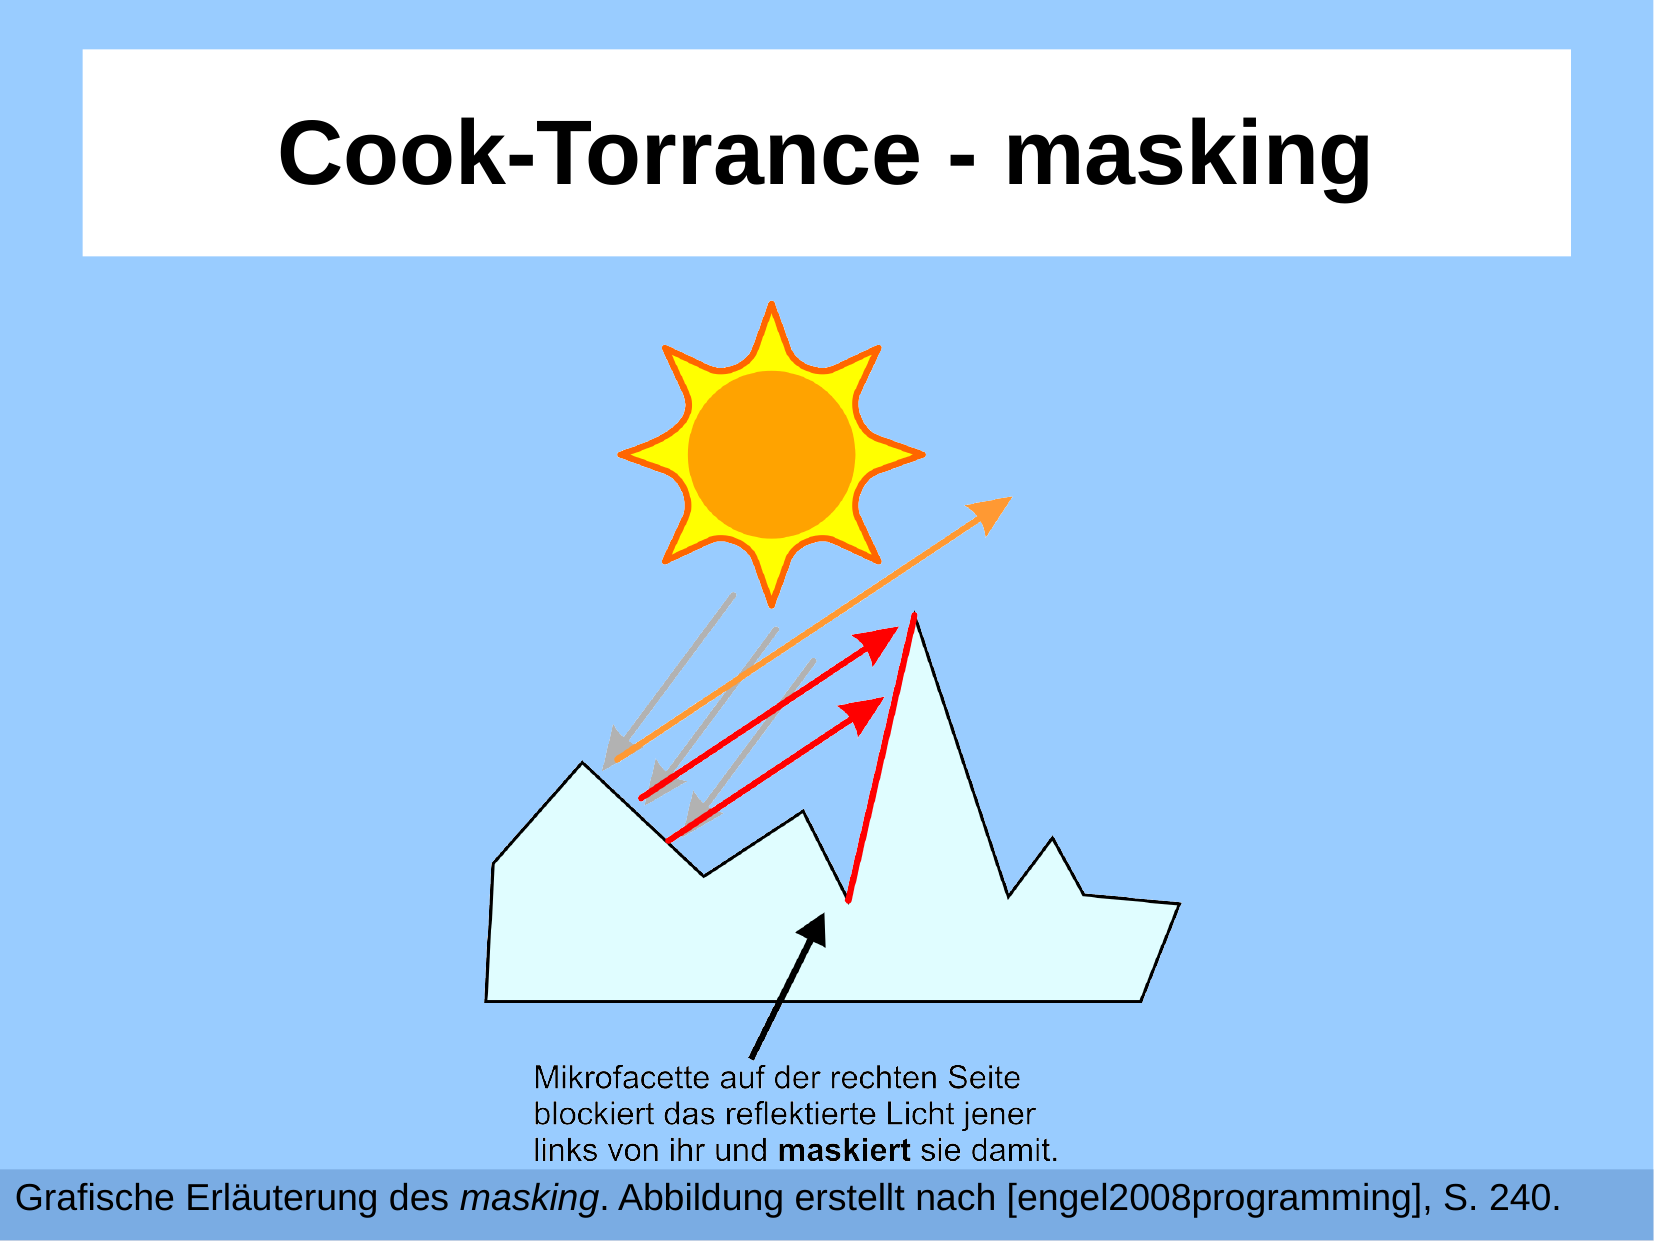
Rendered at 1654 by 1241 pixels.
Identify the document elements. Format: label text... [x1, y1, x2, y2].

picture [458, 290, 1195, 1169]
title Cook-Torrance - masking [82, 49, 1571, 257]
text_box Grafische Erläuterung des masking. Abbildung erstellt nach [engel2008programming], S. 240. [0, 1169, 1654, 1241]
